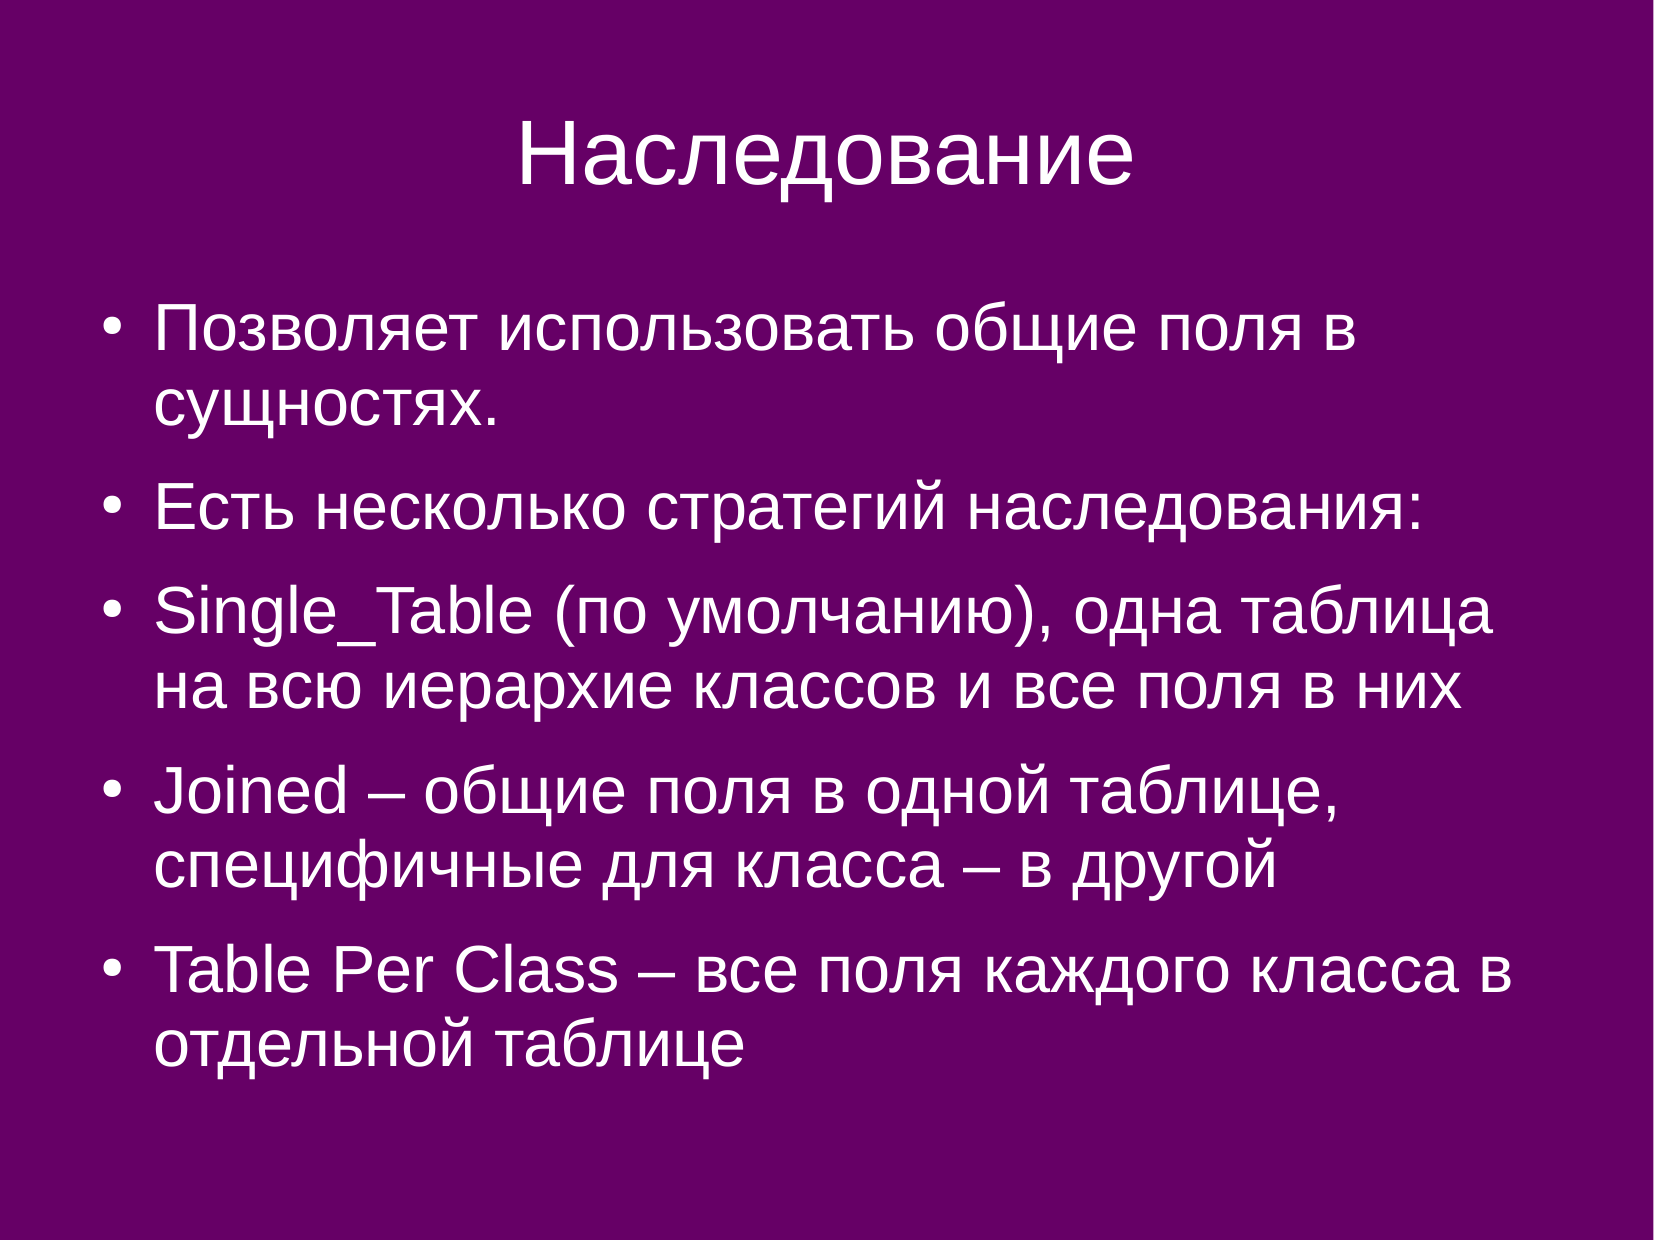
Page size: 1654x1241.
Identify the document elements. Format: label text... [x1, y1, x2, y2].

list Позволяет использовать общие поля в сущностях. Есть несколько стратегий наследования: Single_Table (по умолчанию), одна таблица на всю иерархие классов и все поля в них Joined – общие поля в одной таблице, специфичные для класса – в другой Table Per Class – все поля каждого класса в отдельной таблице [82, 290, 1571, 1082]
title Наследование [82, 49, 1571, 257]
